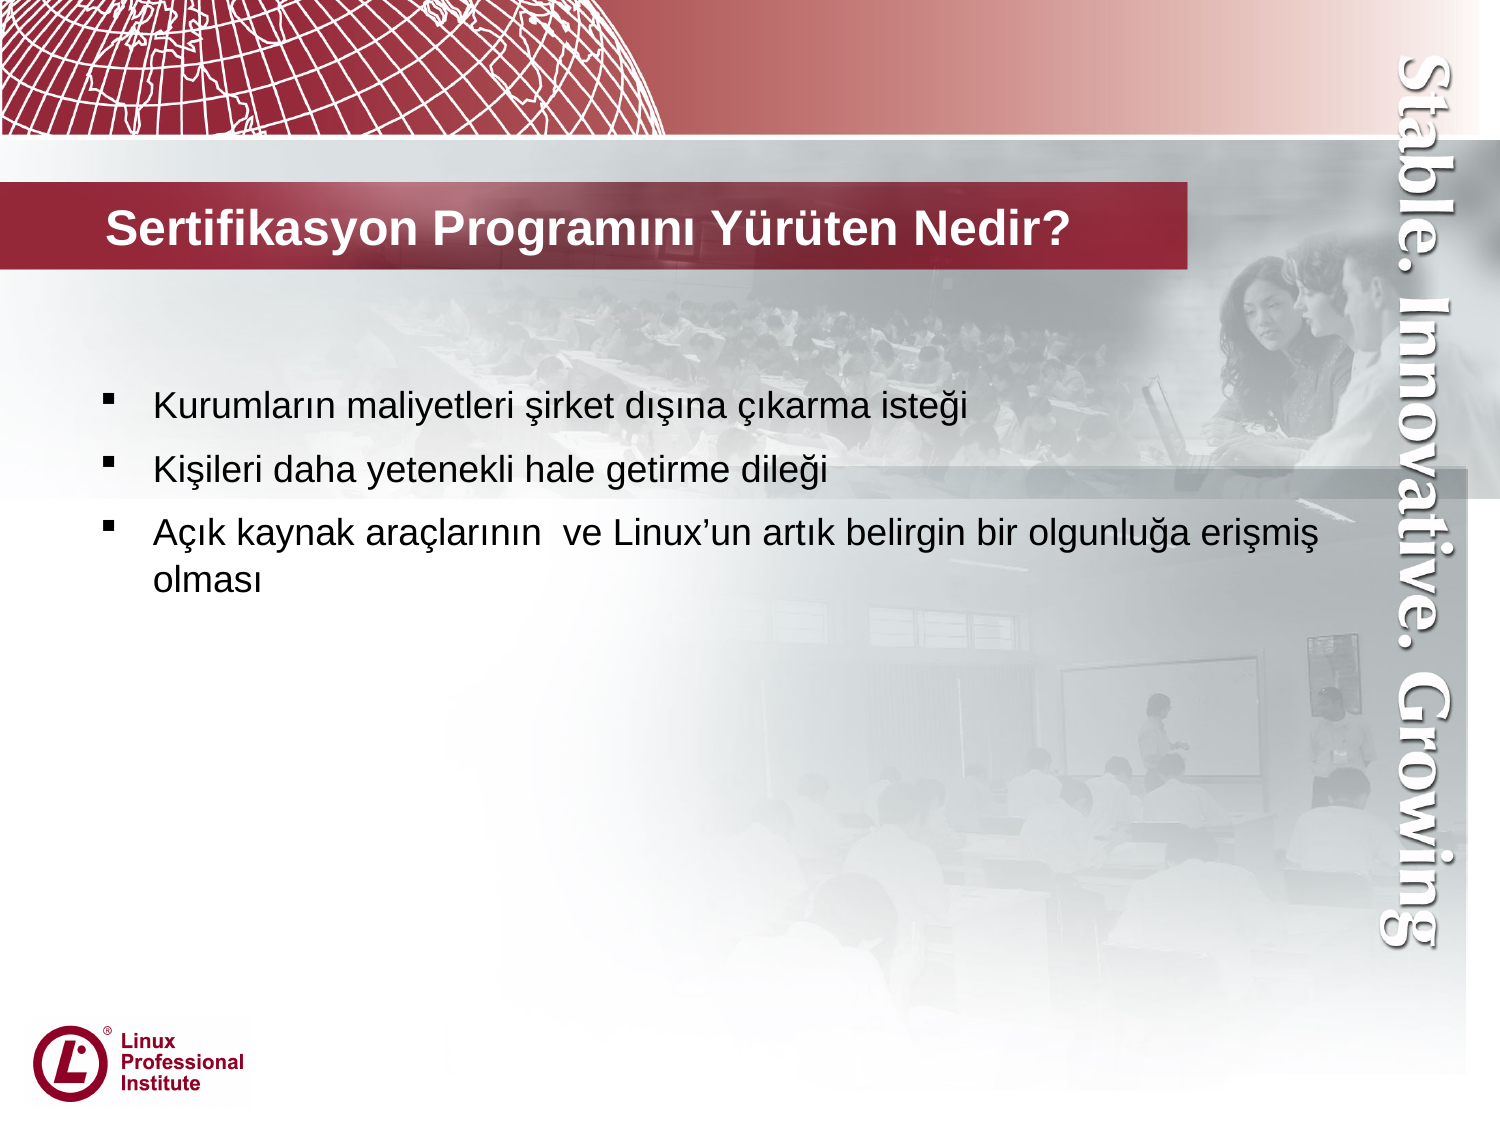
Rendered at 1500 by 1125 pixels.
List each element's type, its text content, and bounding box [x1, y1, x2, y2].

picture [0, 0, 1500, 1113]
text_box Kurumların maliyetleri şirket dışına çıkarma isteği Kişileri daha yetenekli hale getirme dileği Açık kaynak araçlarının ve Linux’un artık belirgin bir olgunluğa erişmiş olması [100, 379, 1325, 704]
text_box Sertifikasyon Programını Yürüten Nedir? [105, 195, 1407, 282]
